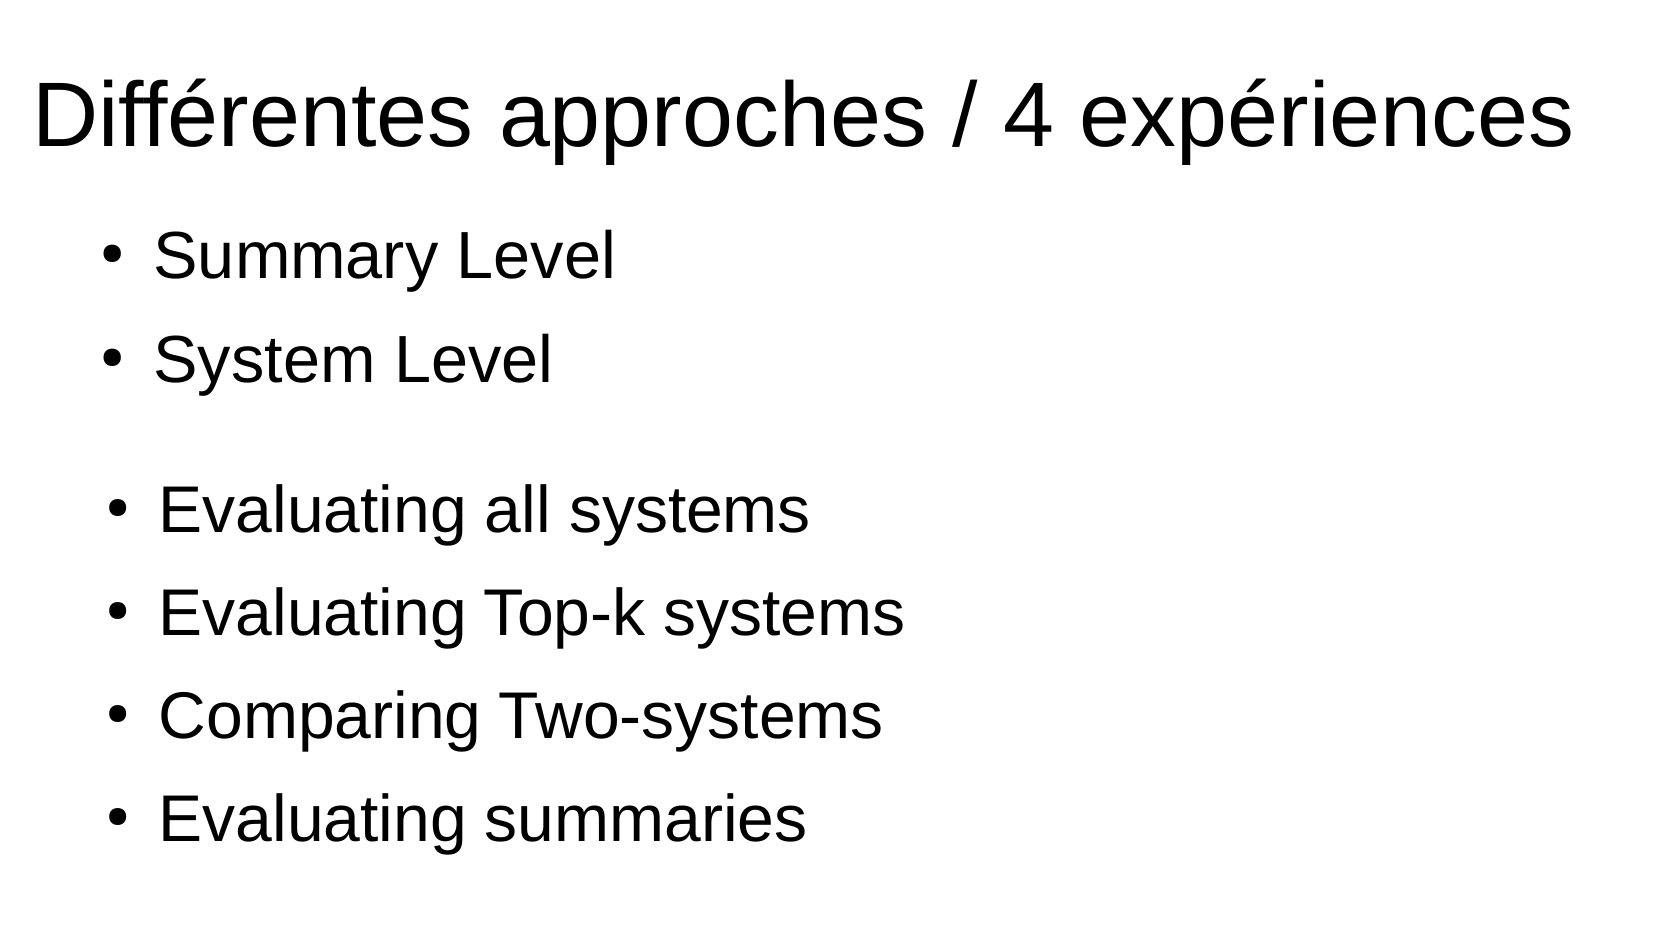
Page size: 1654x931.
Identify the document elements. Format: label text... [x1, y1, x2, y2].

list Summary Level System Level [82, 217, 1571, 443]
title Différentes approches / 4 expériences [29, 12, 1630, 218]
list Evaluating all systems Evaluating Top-k systems Comparing Two-systems Evaluating summaries [88, 472, 1577, 857]
